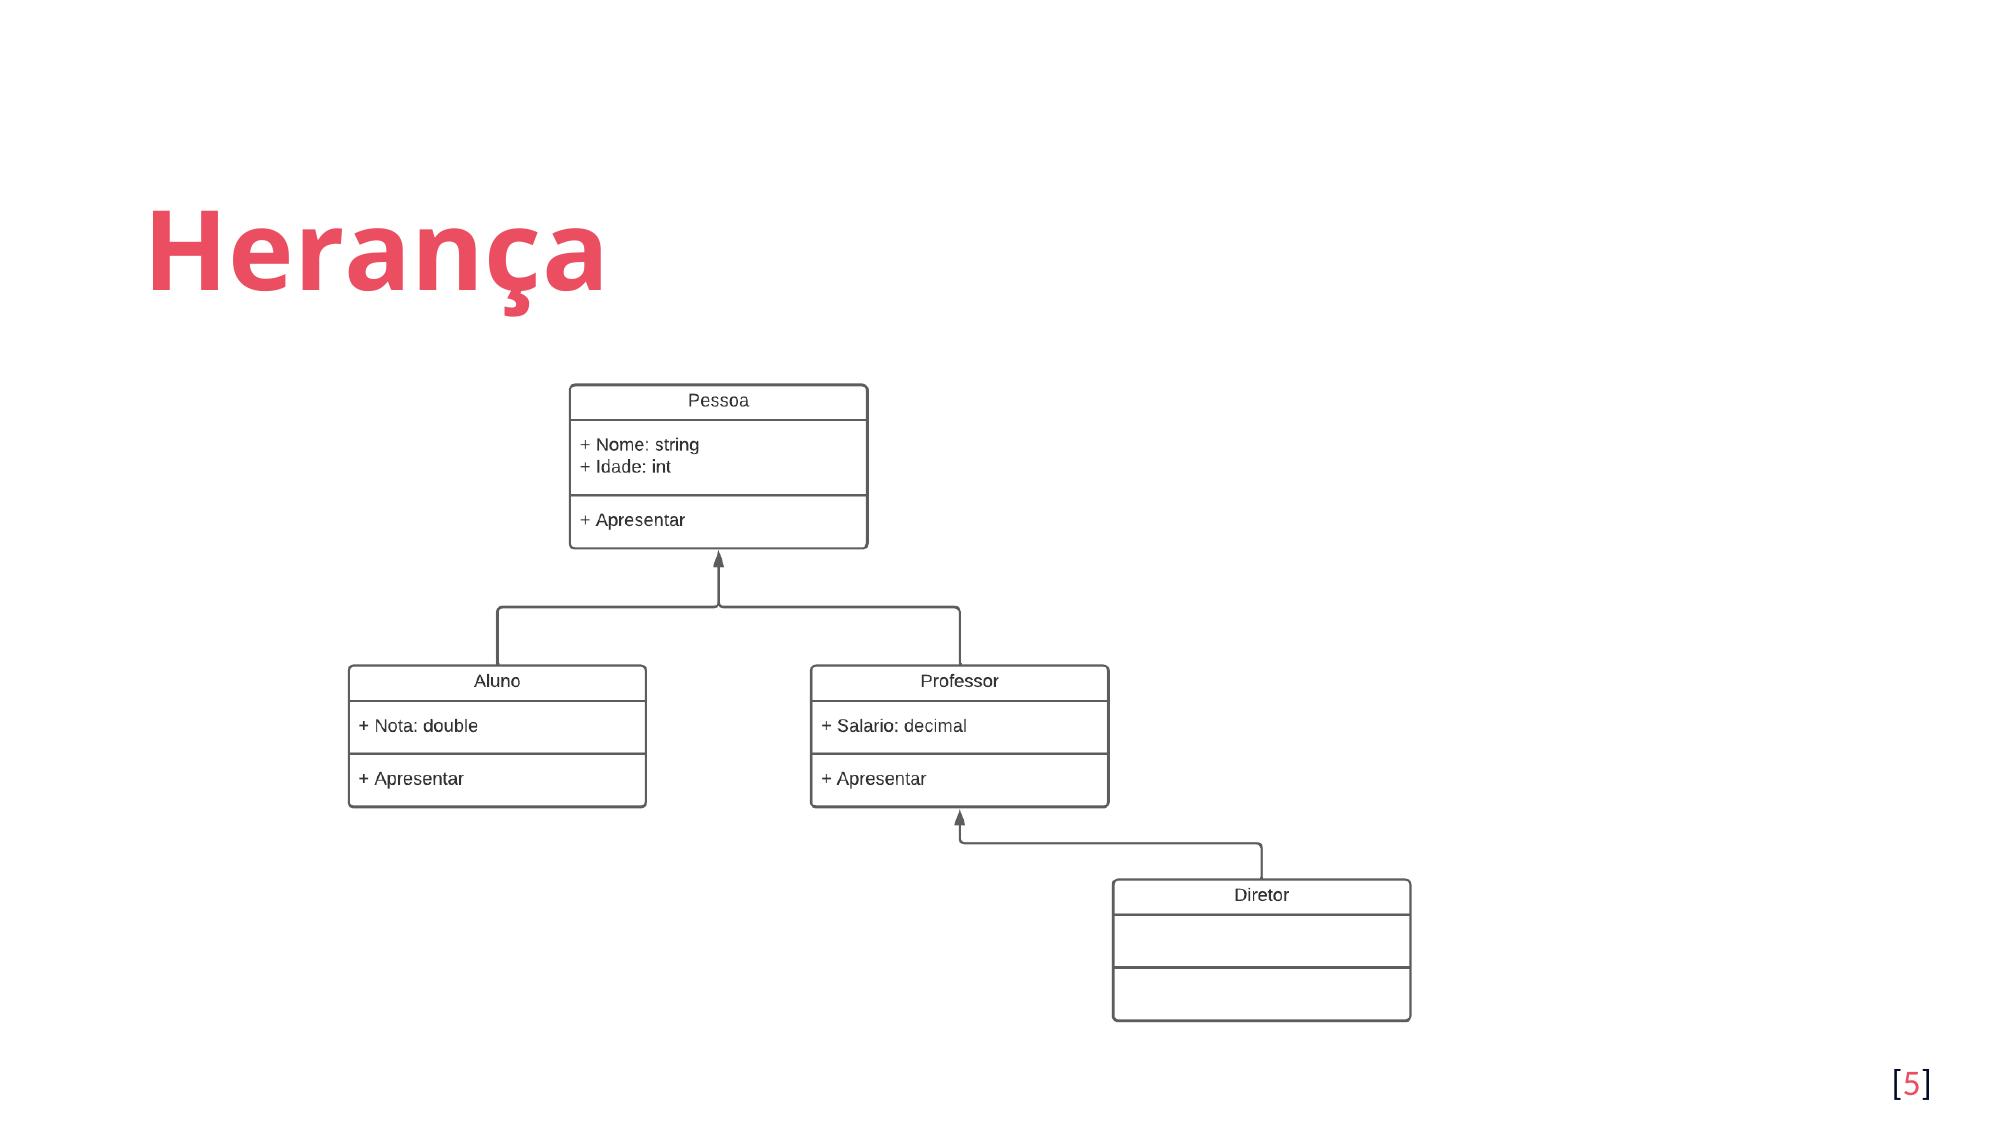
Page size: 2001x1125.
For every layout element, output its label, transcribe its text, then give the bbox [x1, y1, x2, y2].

text_box Herança [123, 139, 1878, 324]
slide_number [5] [1871, 1038, 1992, 1125]
picture [277, 335, 1481, 1070]
